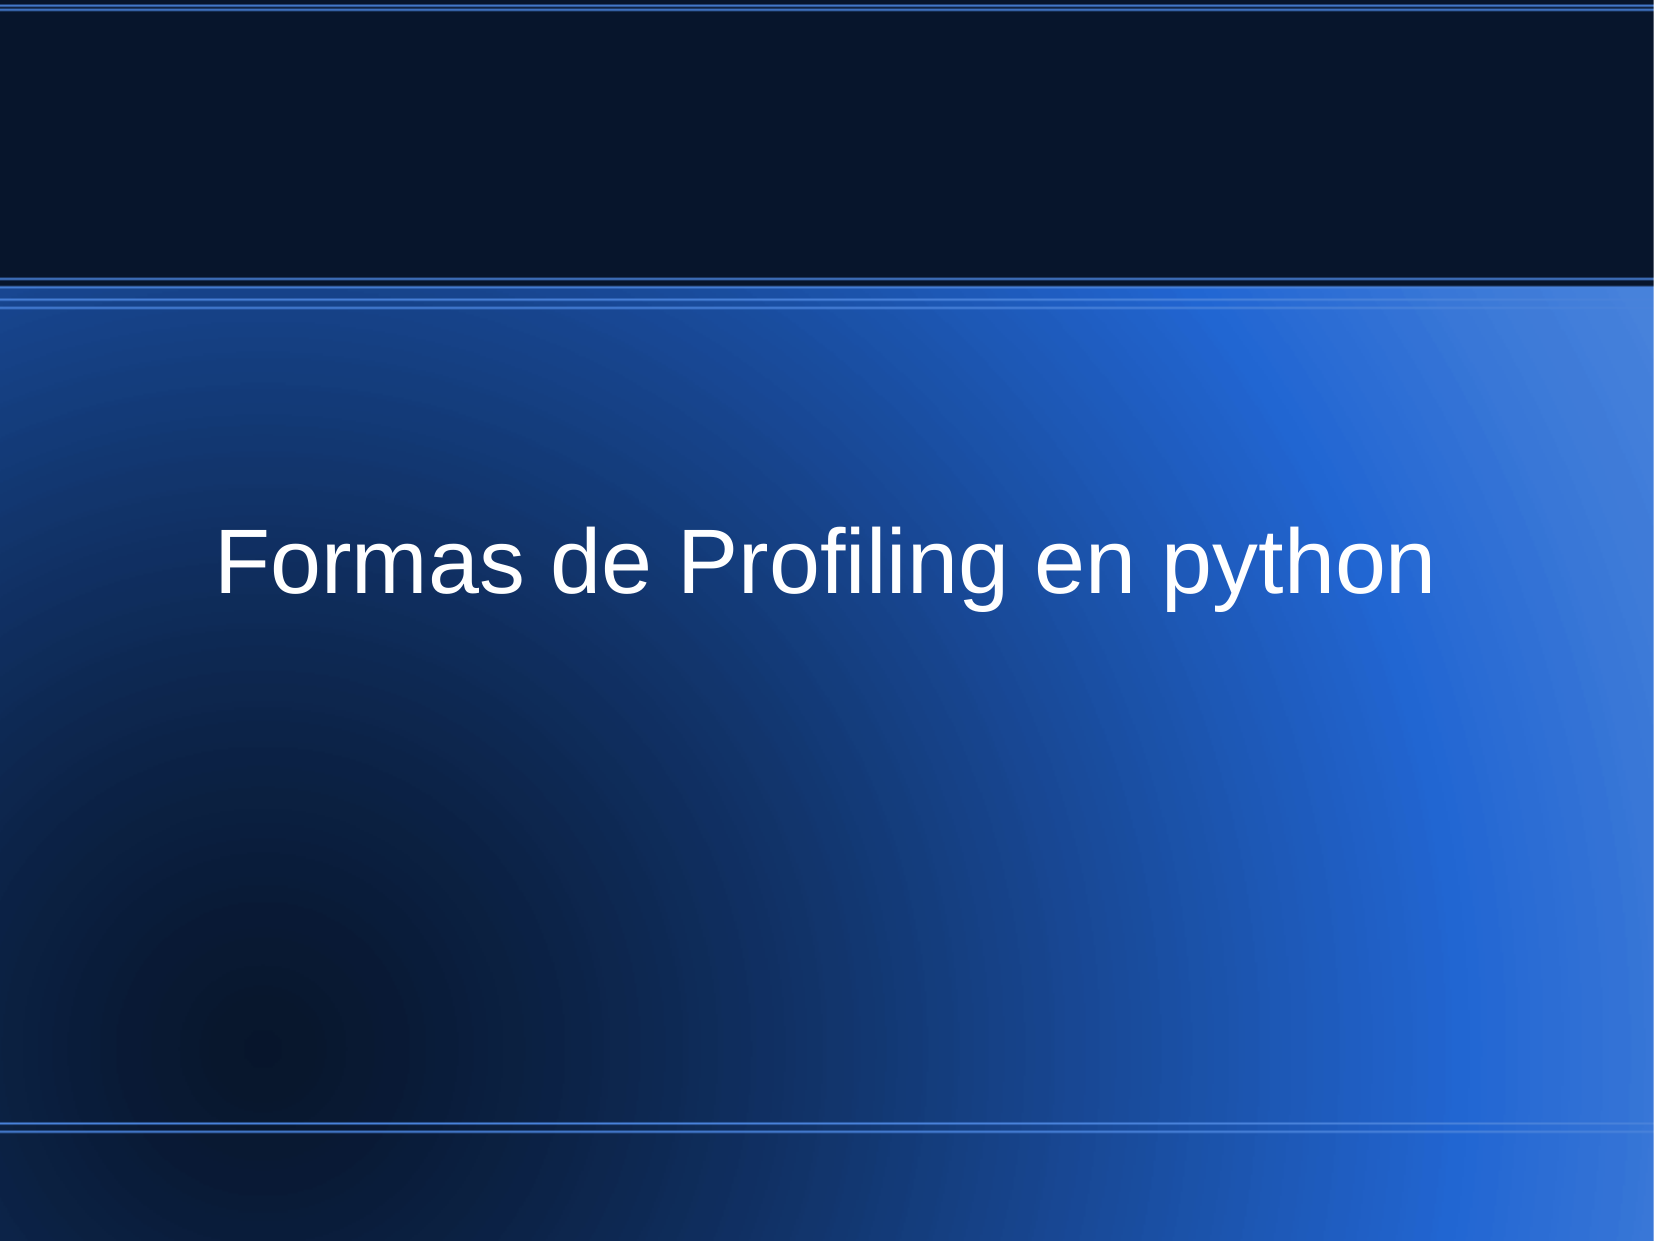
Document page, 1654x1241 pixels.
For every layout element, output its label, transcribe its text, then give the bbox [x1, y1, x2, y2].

subtitle Formas de Profiling en python [82, 49, 1571, 1075]
picture [0, 0, 1654, 1241]
